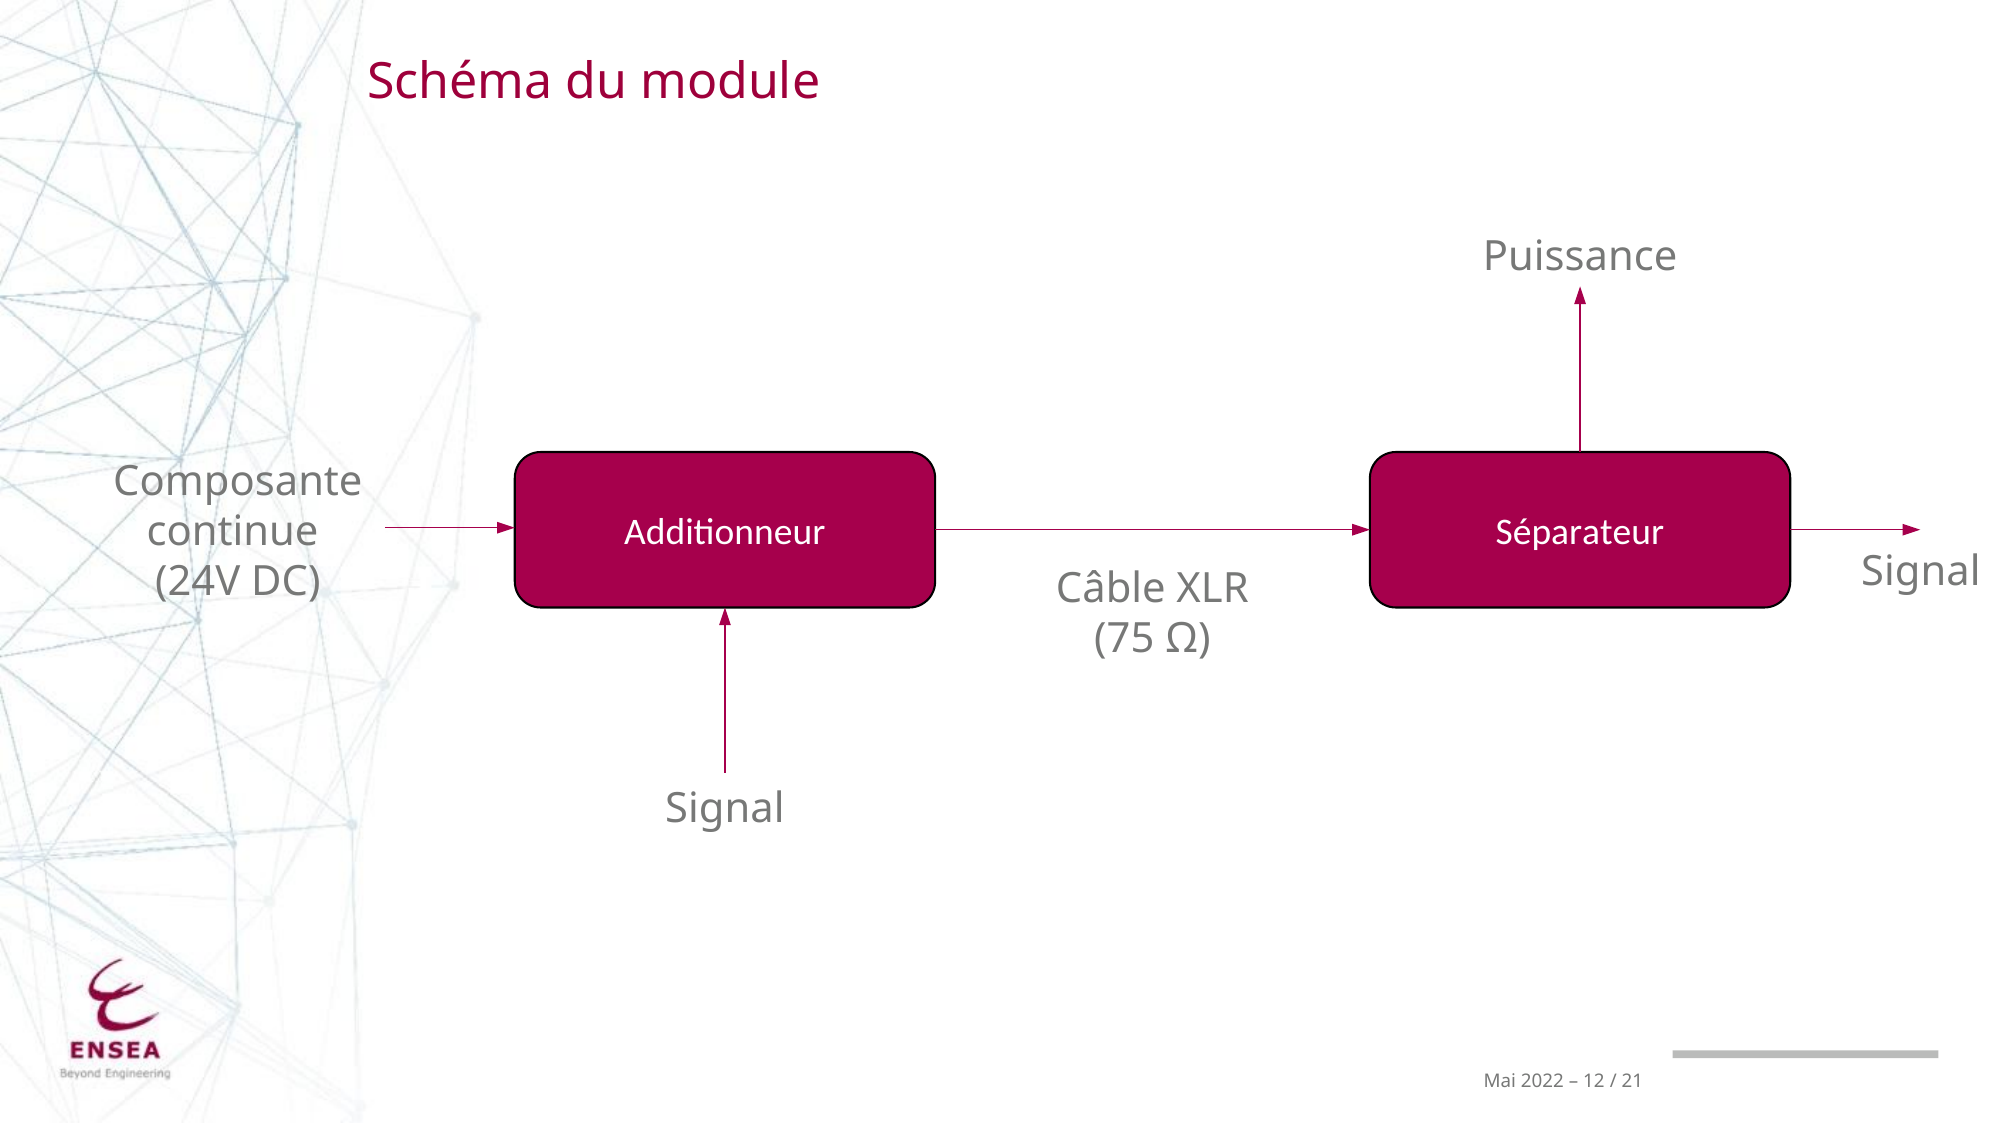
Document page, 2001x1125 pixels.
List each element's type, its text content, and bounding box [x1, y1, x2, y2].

text_box Séparateur [1369, 452, 1791, 608]
text_box Mai 2022 – ‹#› / 21 [1468, 1061, 1951, 1102]
text_box Signal [609, 773, 841, 838]
text_box Composante continue (24V DC) [62, 446, 403, 612]
text_box Schéma du module [352, 41, 947, 120]
text_box Puissance [1464, 221, 1696, 286]
text_box Câble XLR (75 Ω) [1017, 553, 1288, 668]
text_box Signal [1805, 536, 2000, 601]
text_box Additionneur [514, 452, 936, 608]
text_box [1673, 1050, 1938, 1058]
